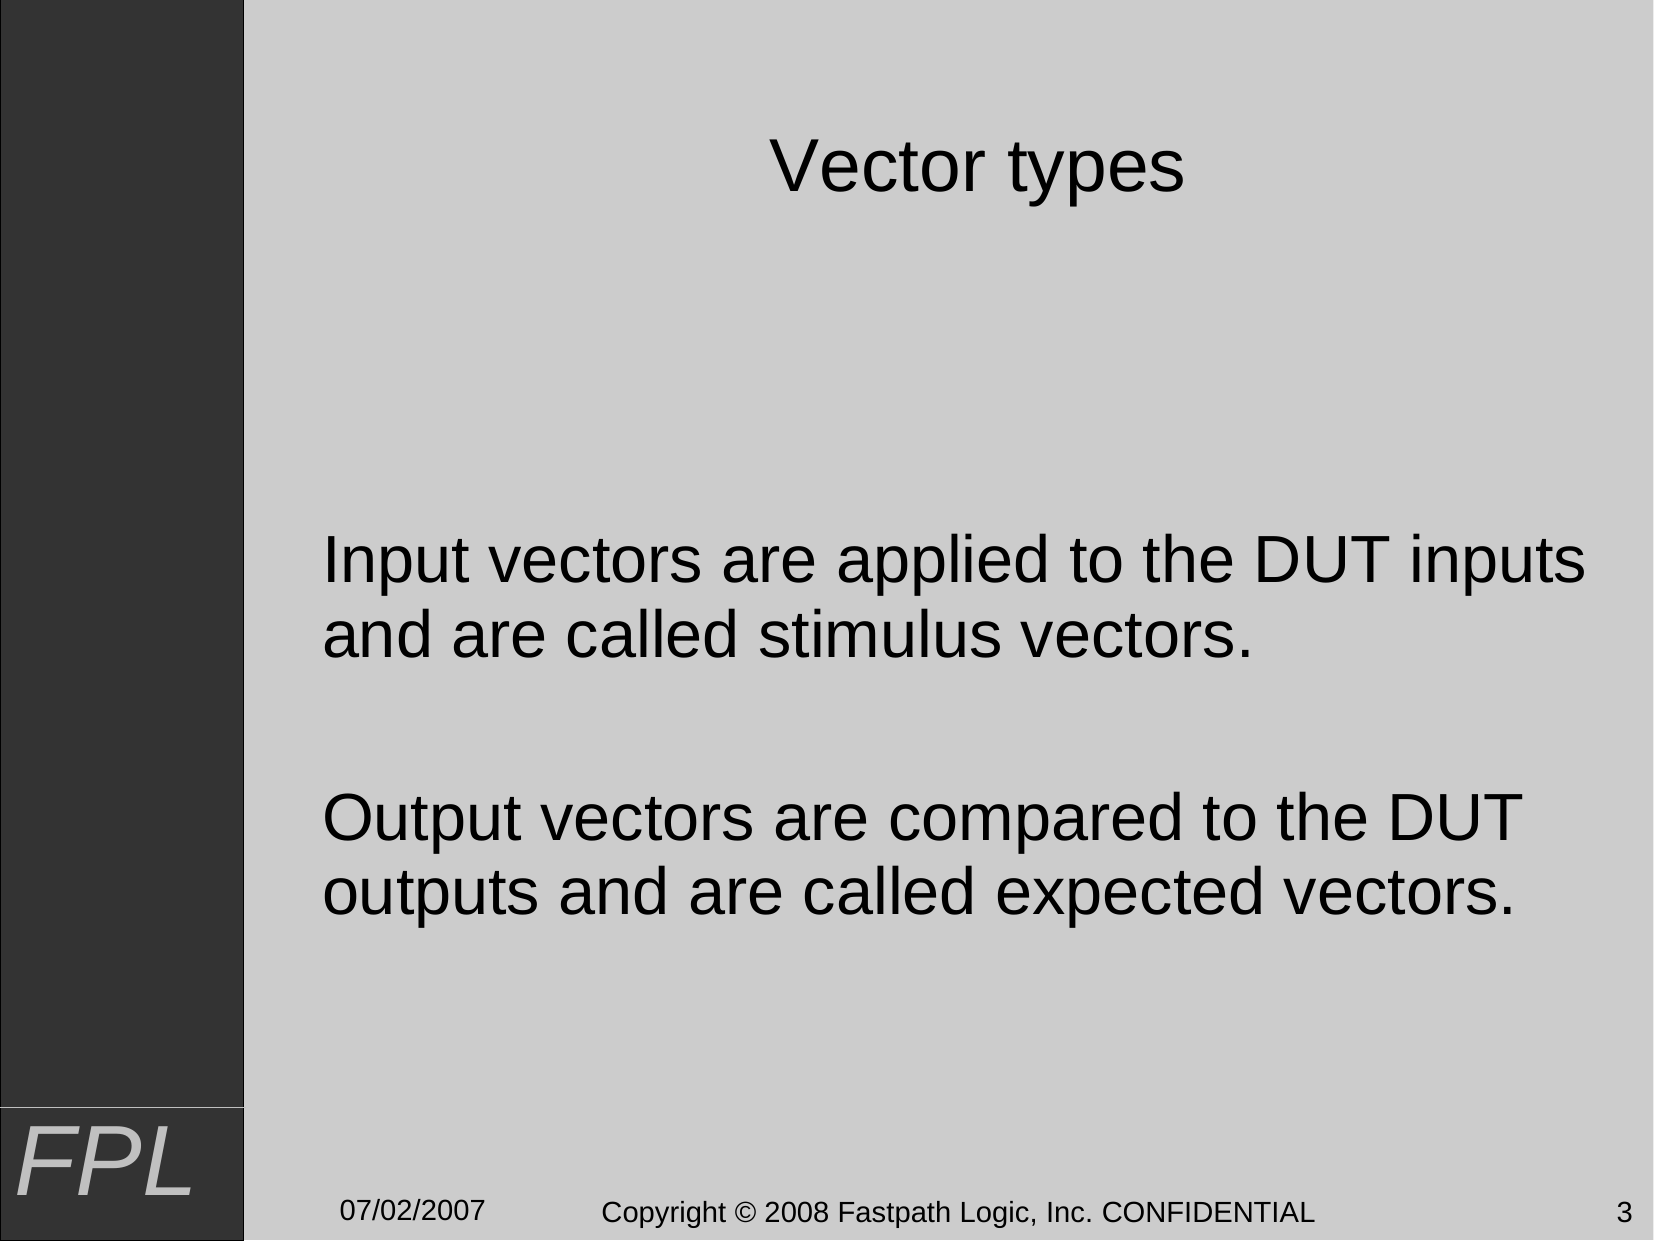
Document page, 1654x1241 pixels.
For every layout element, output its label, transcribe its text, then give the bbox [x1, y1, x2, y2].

subtitle Input vectors are applied to the DUT inputs and are called stimulus vectors. Output vectors are compared to the DUT outputs and are called expected vectors. [322, 272, 1635, 1179]
title Vector types [427, 57, 1530, 272]
